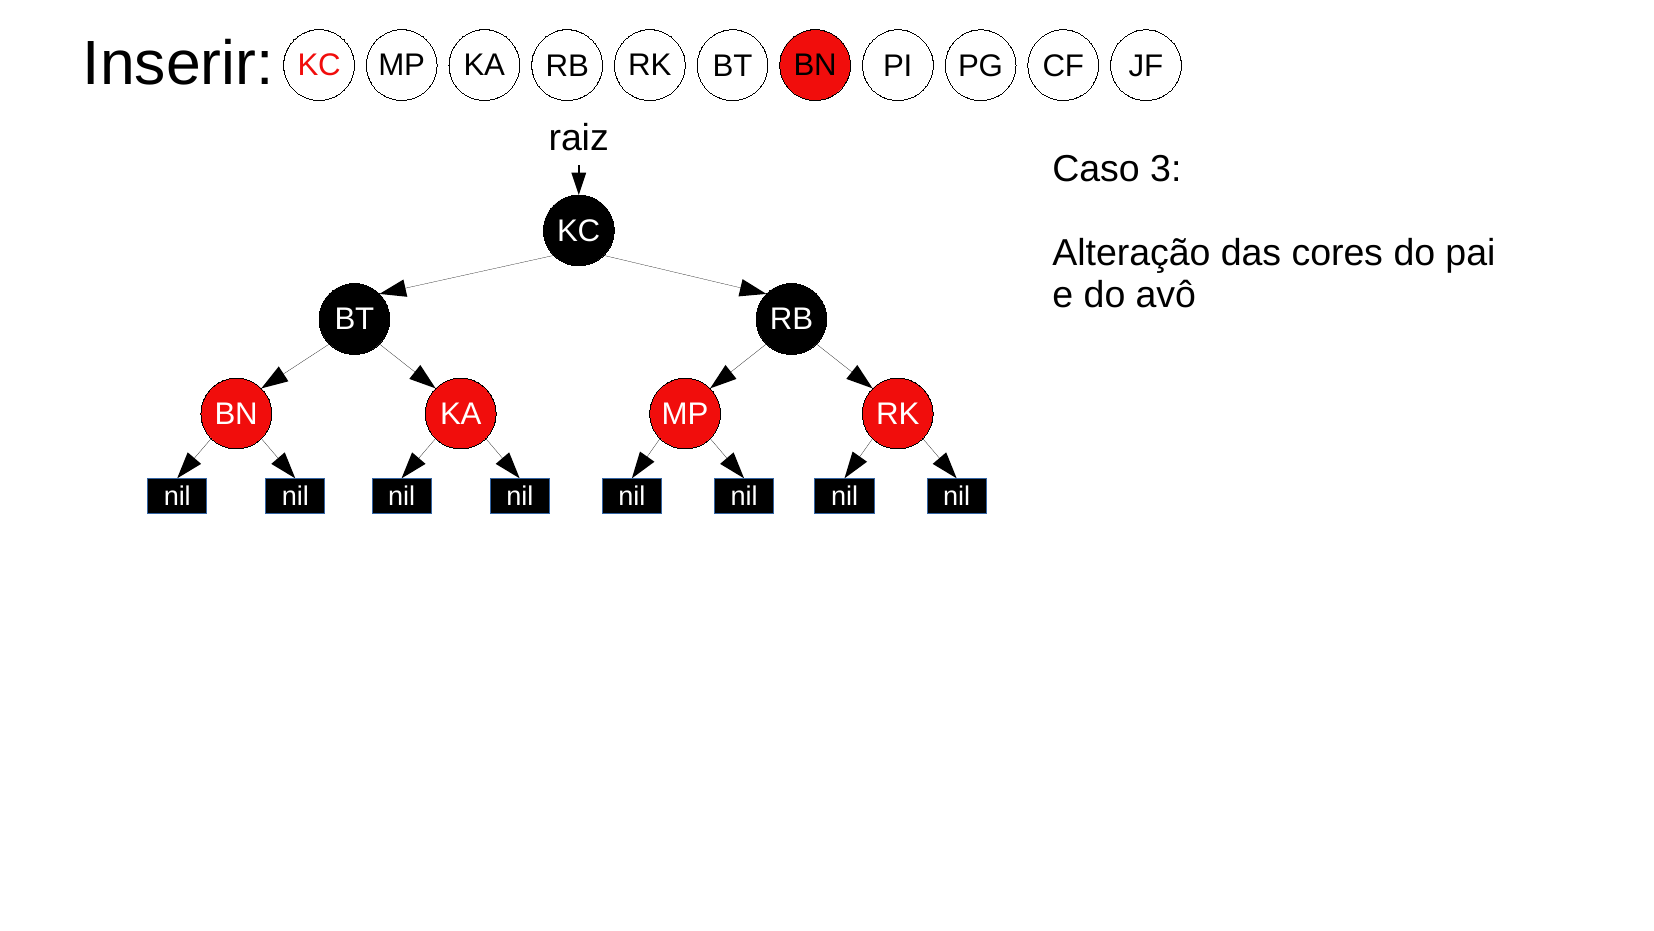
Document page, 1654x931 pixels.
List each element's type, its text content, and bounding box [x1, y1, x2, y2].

text_box CF [1027, 29, 1099, 101]
text_box BT [319, 283, 390, 355]
text_box raiz [533, 108, 624, 166]
text_box PI [862, 29, 934, 101]
text_box RK [614, 29, 686, 101]
text_box PG [945, 29, 1017, 101]
text_box KC [283, 29, 355, 101]
text_box MP [366, 29, 438, 101]
text_box BN [779, 29, 851, 101]
text_box RK [862, 378, 934, 449]
text_box JF [1110, 29, 1182, 101]
text_box MP [649, 378, 721, 449]
text_box KA [449, 29, 520, 101]
text_box RB [531, 29, 603, 101]
text_box BT [697, 29, 768, 101]
text_box nil [265, 478, 325, 514]
text_box nil [490, 478, 550, 514]
text_box Caso 3: Alteração das cores do pai e do avô [1037, 140, 1519, 323]
text_box nil [814, 478, 875, 514]
text_box nil [927, 478, 987, 514]
text_box nil [714, 478, 774, 514]
text_box KC [543, 195, 615, 266]
text_box nil [372, 478, 432, 514]
text_box RB [756, 283, 827, 355]
title Inserir: [82, 28, 284, 98]
text_box nil [602, 478, 662, 514]
text_box KA [425, 378, 497, 449]
text_box BN [200, 378, 272, 449]
text_box nil [147, 478, 207, 514]
